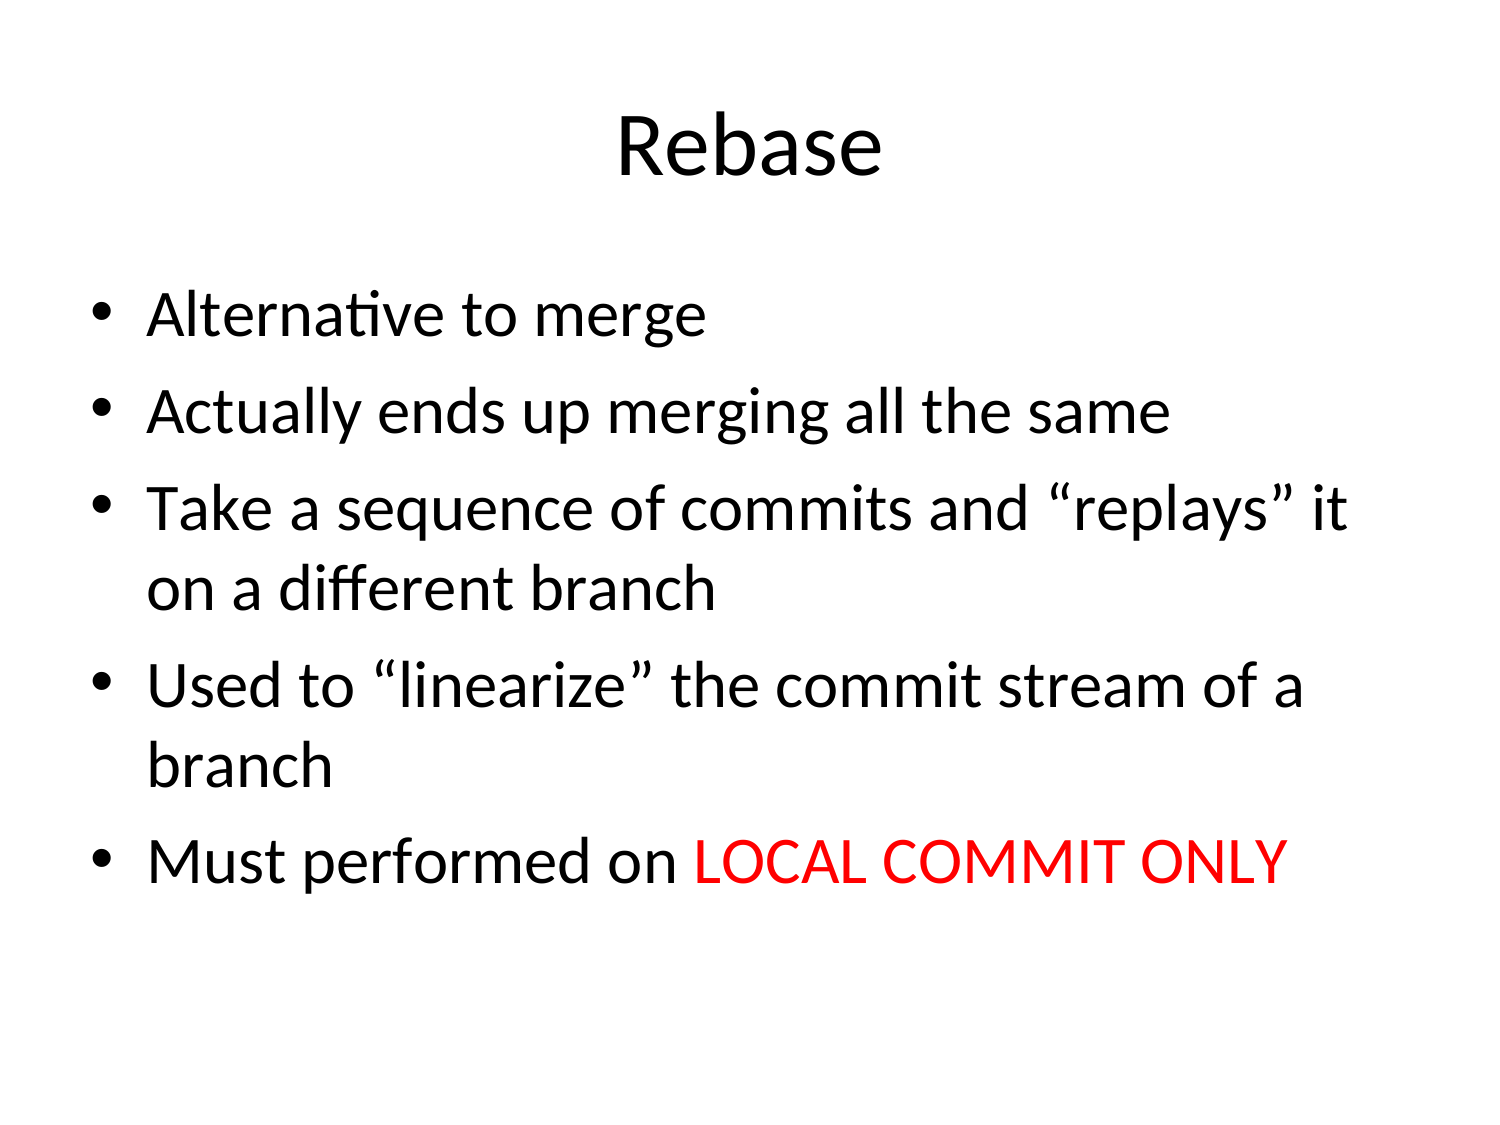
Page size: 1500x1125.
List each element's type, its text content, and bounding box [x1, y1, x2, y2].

title Rebase [75, 45, 1426, 233]
list Alternative to merge Actually ends up merging all the same Take a sequence of commits and “replays” it on a different branch Used to “linearize” the commit stream of a branch Must performed on LOCAL COMMIT ONLY [75, 262, 1426, 1006]
